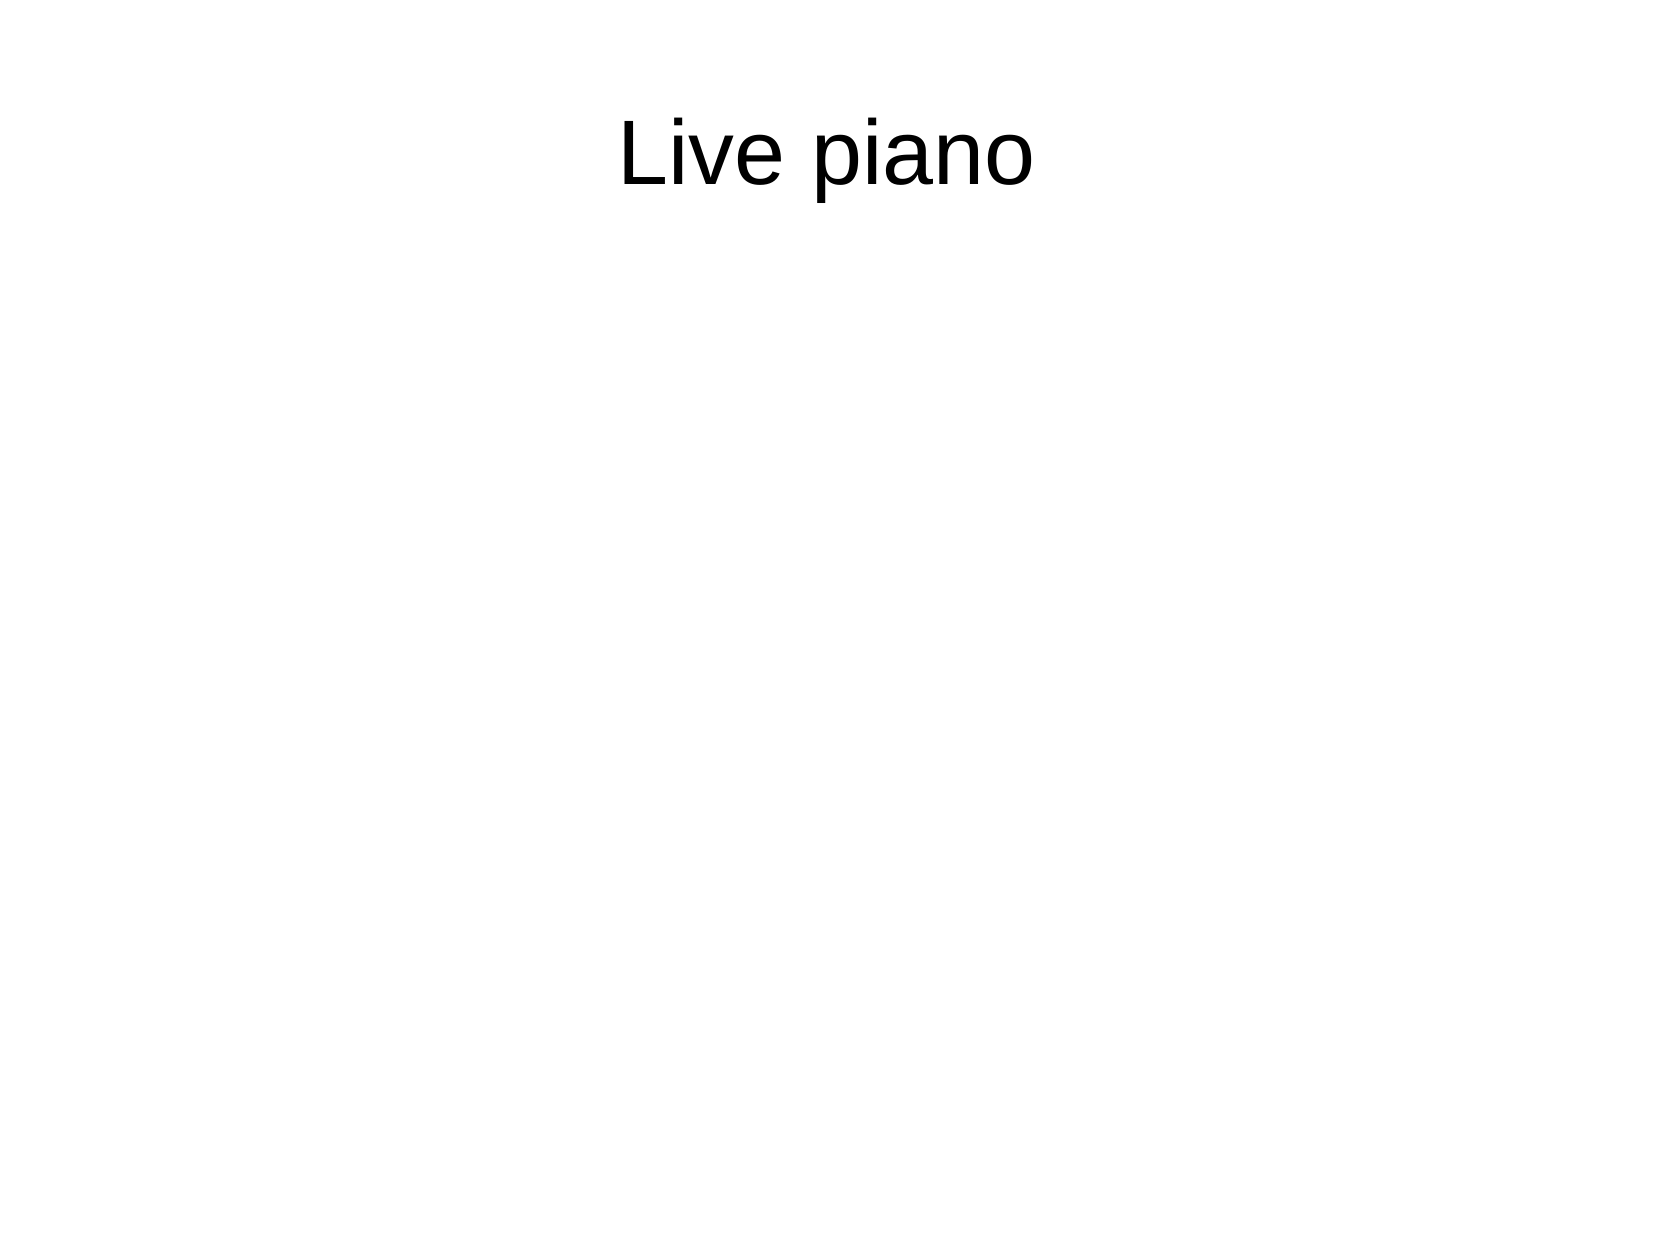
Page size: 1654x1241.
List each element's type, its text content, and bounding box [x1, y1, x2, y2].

title Live piano [82, 49, 1571, 257]
